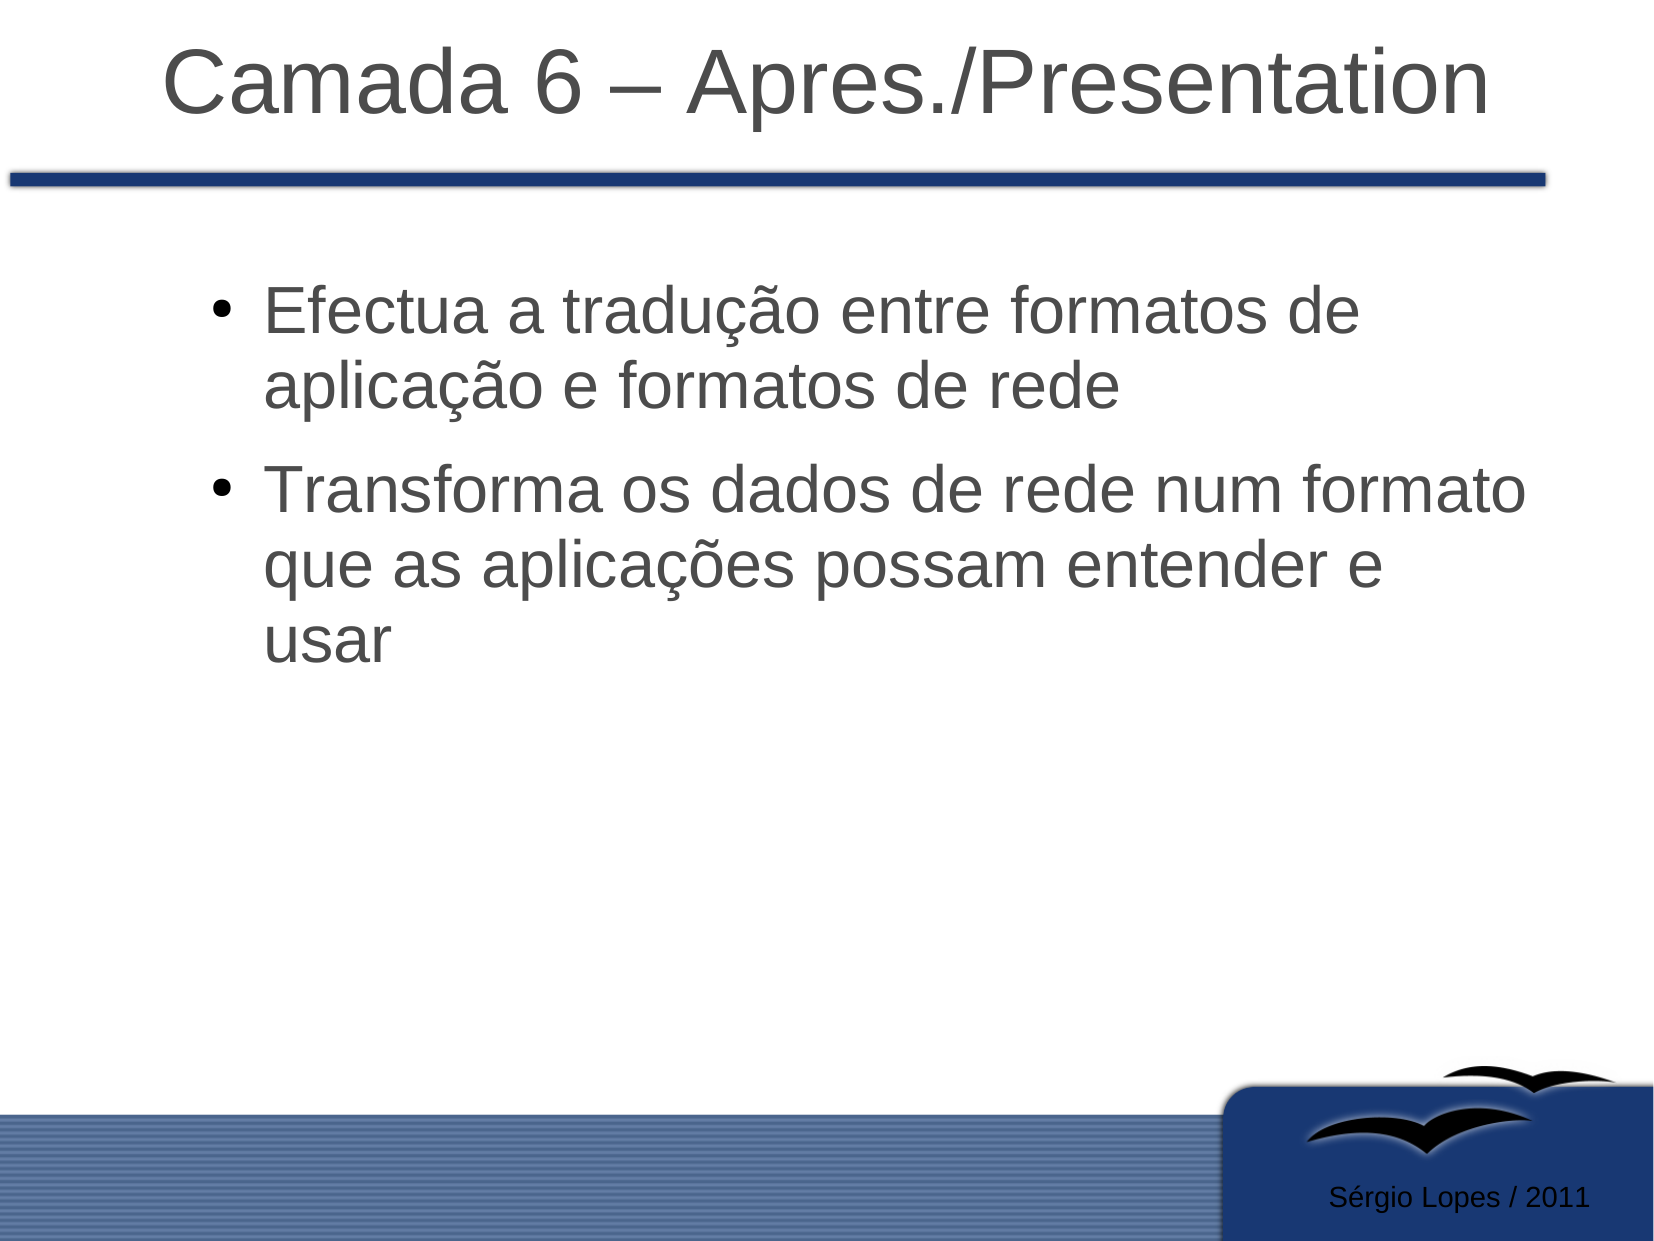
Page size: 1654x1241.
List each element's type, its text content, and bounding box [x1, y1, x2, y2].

title Camada 6 – Apres./Presentation [121, 0, 1534, 164]
picture [0, 0, 1654, 1241]
list Efectua a tradução entre formatos de aplicação e formatos de rede Transforma os dados de rede num formato que as aplicações possam entender e usar [121, 273, 1534, 1056]
text_box Sérgio Lopes / 2011 [1328, 1181, 1588, 1214]
